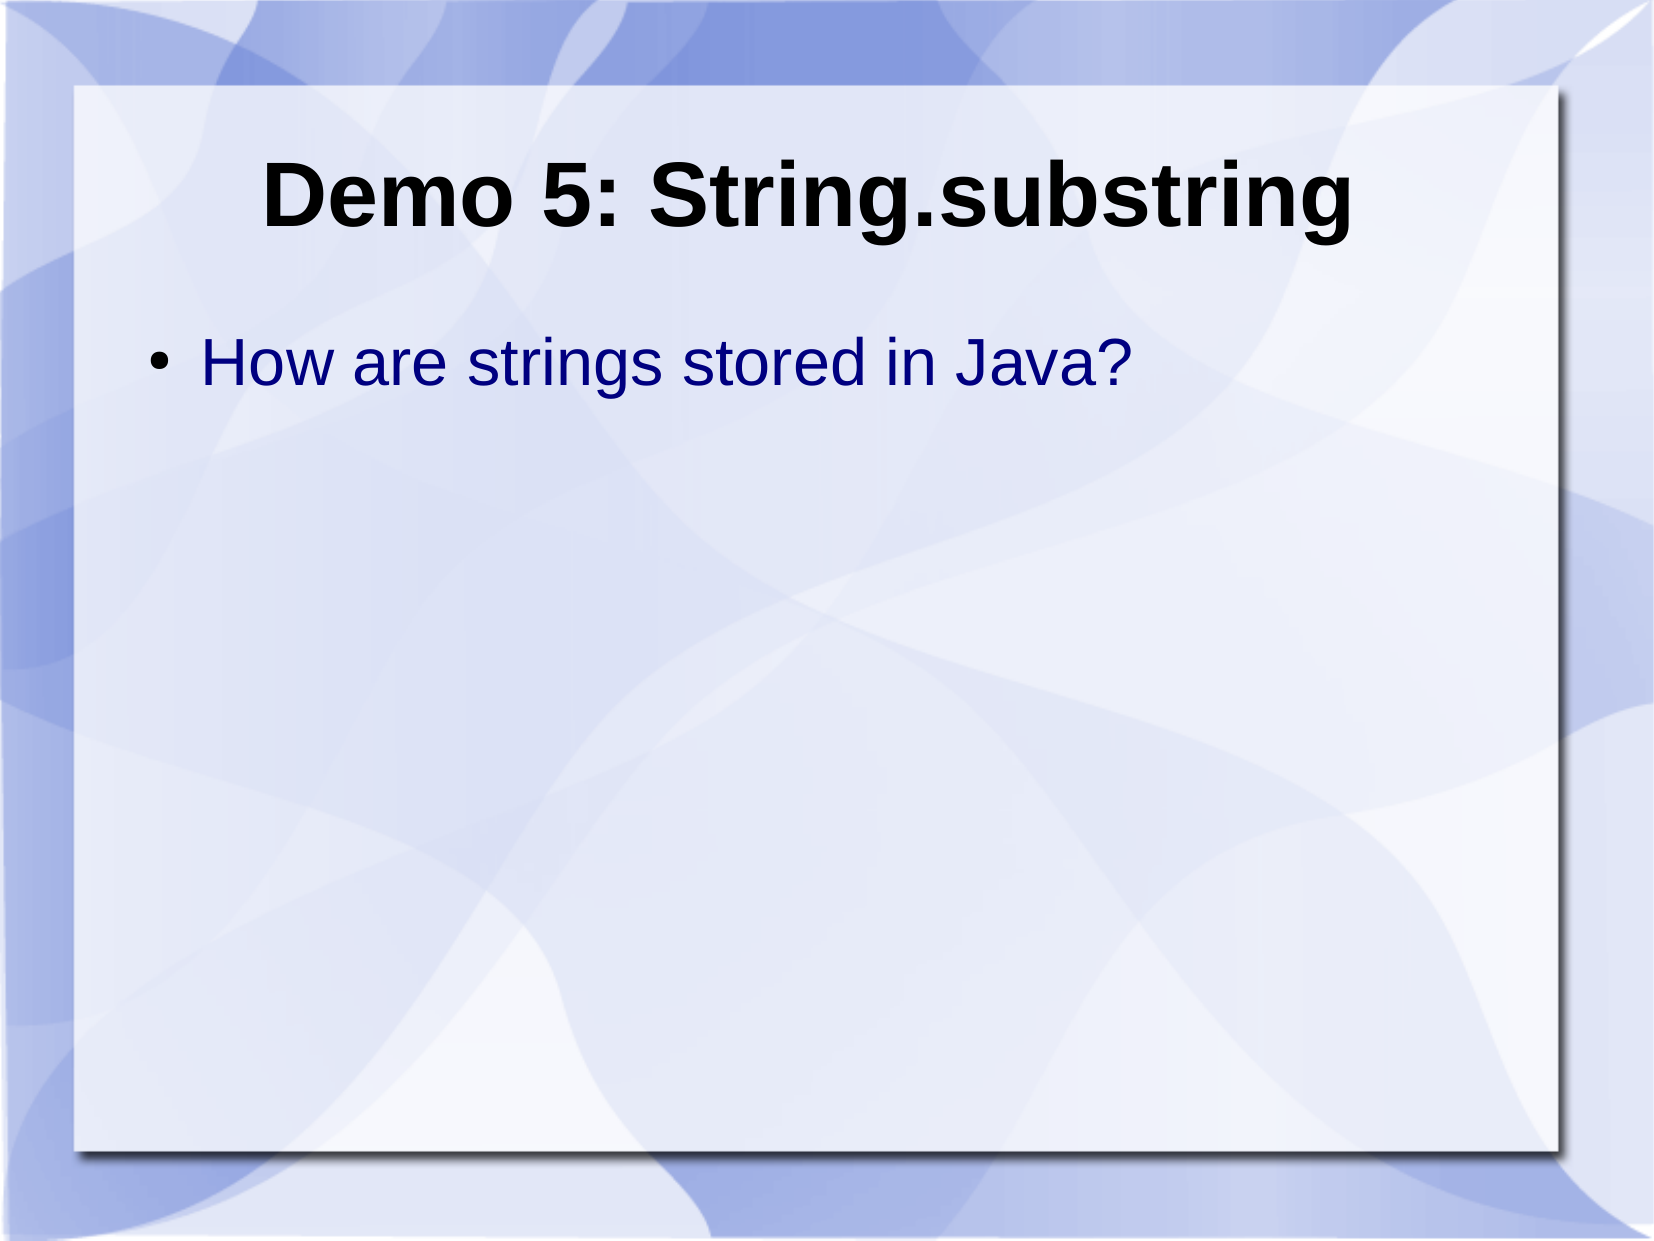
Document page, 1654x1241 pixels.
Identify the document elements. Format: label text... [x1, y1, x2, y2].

list How are strings stored in Java? [129, 324, 1489, 1129]
picture [0, 0, 1654, 1241]
title Demo 5: String.substring [82, 98, 1536, 291]
